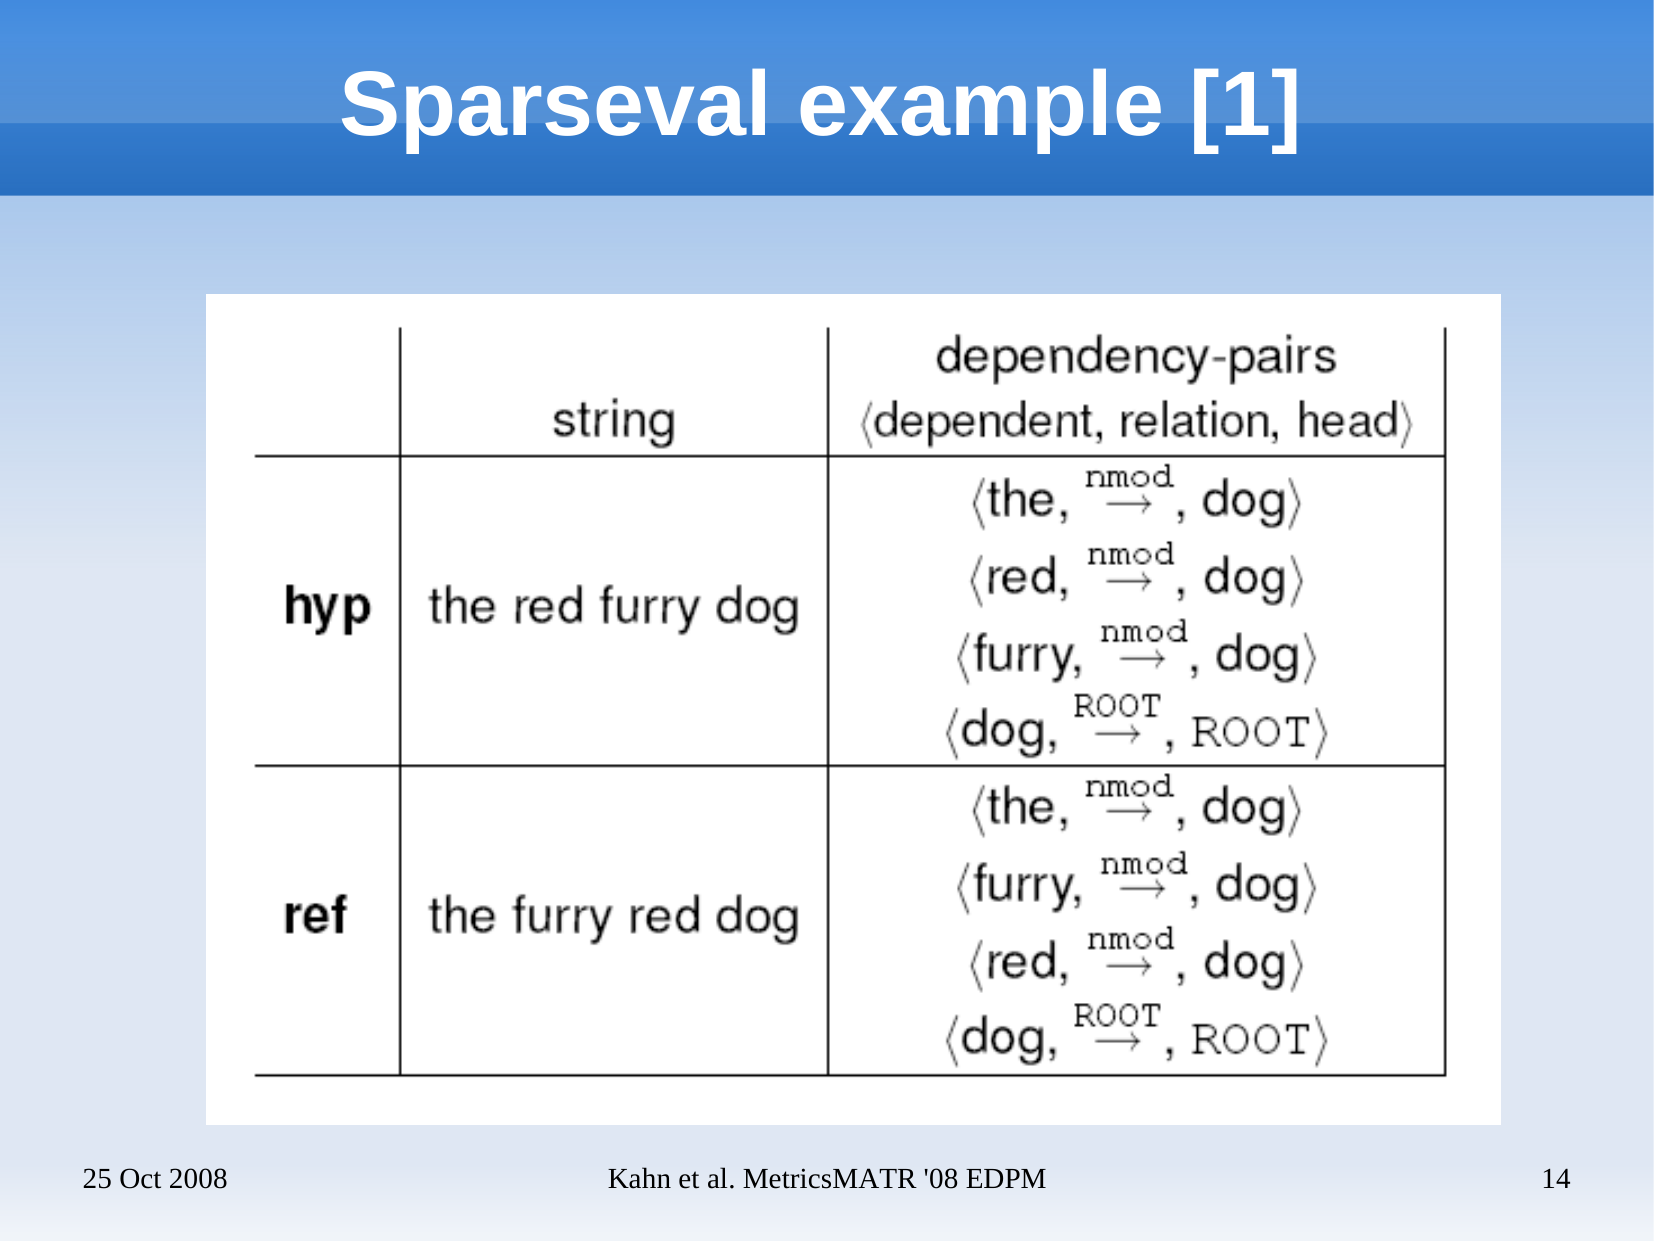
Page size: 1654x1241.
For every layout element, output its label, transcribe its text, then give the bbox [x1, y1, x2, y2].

picture [0, 0, 1654, 1241]
title Sparseval example [1] [76, 0, 1565, 208]
